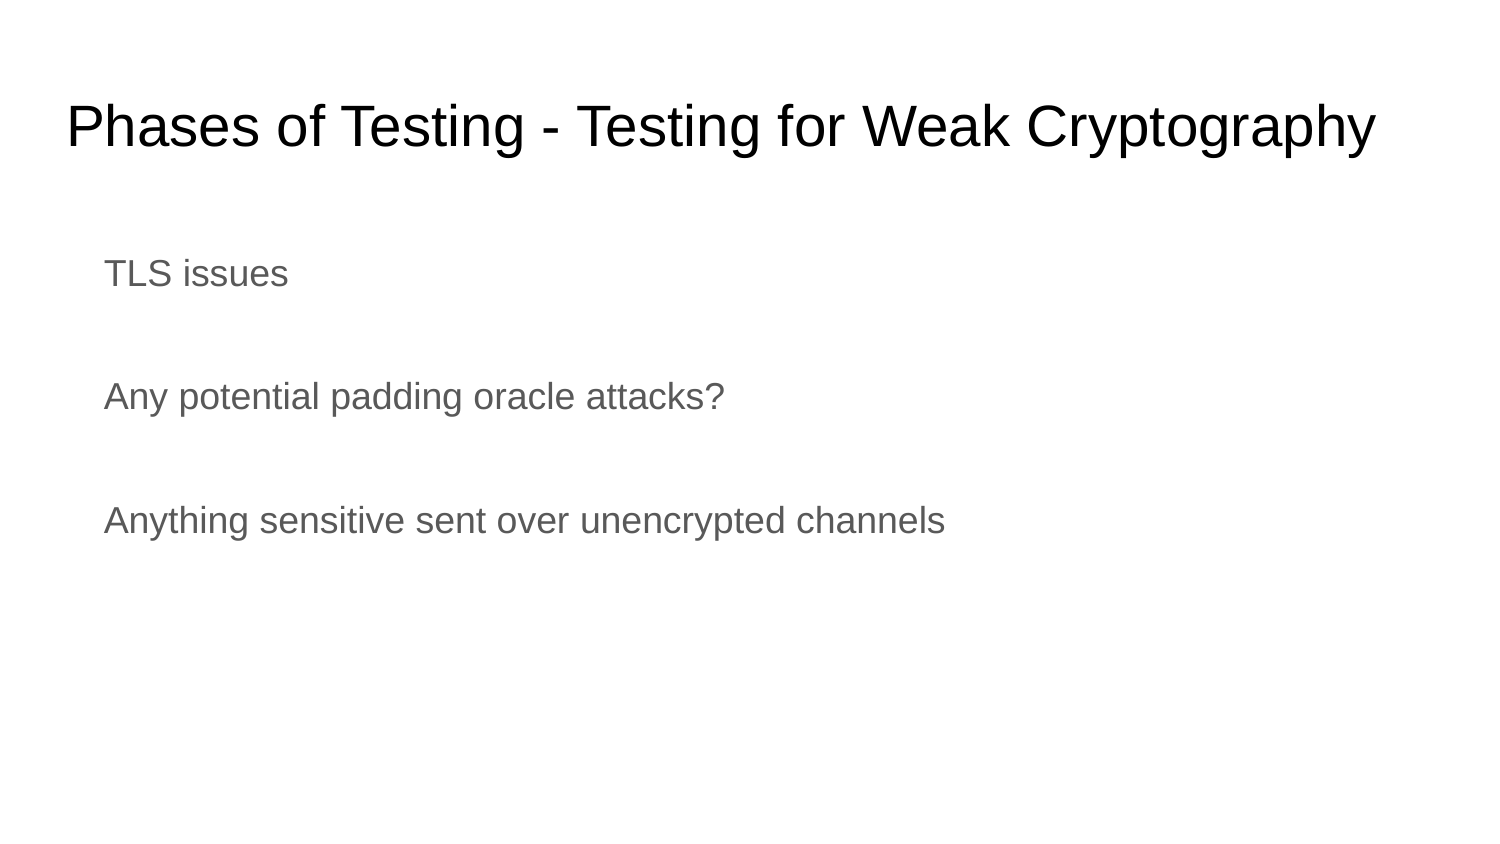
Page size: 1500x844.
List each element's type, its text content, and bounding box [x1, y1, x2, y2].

list TLS issues Any potential padding oracle attacks? Anything sensitive sent over unencrypted channels [51, 189, 1449, 750]
title Phases of Testing - Testing for Weak Cryptography [51, 72, 1449, 167]
